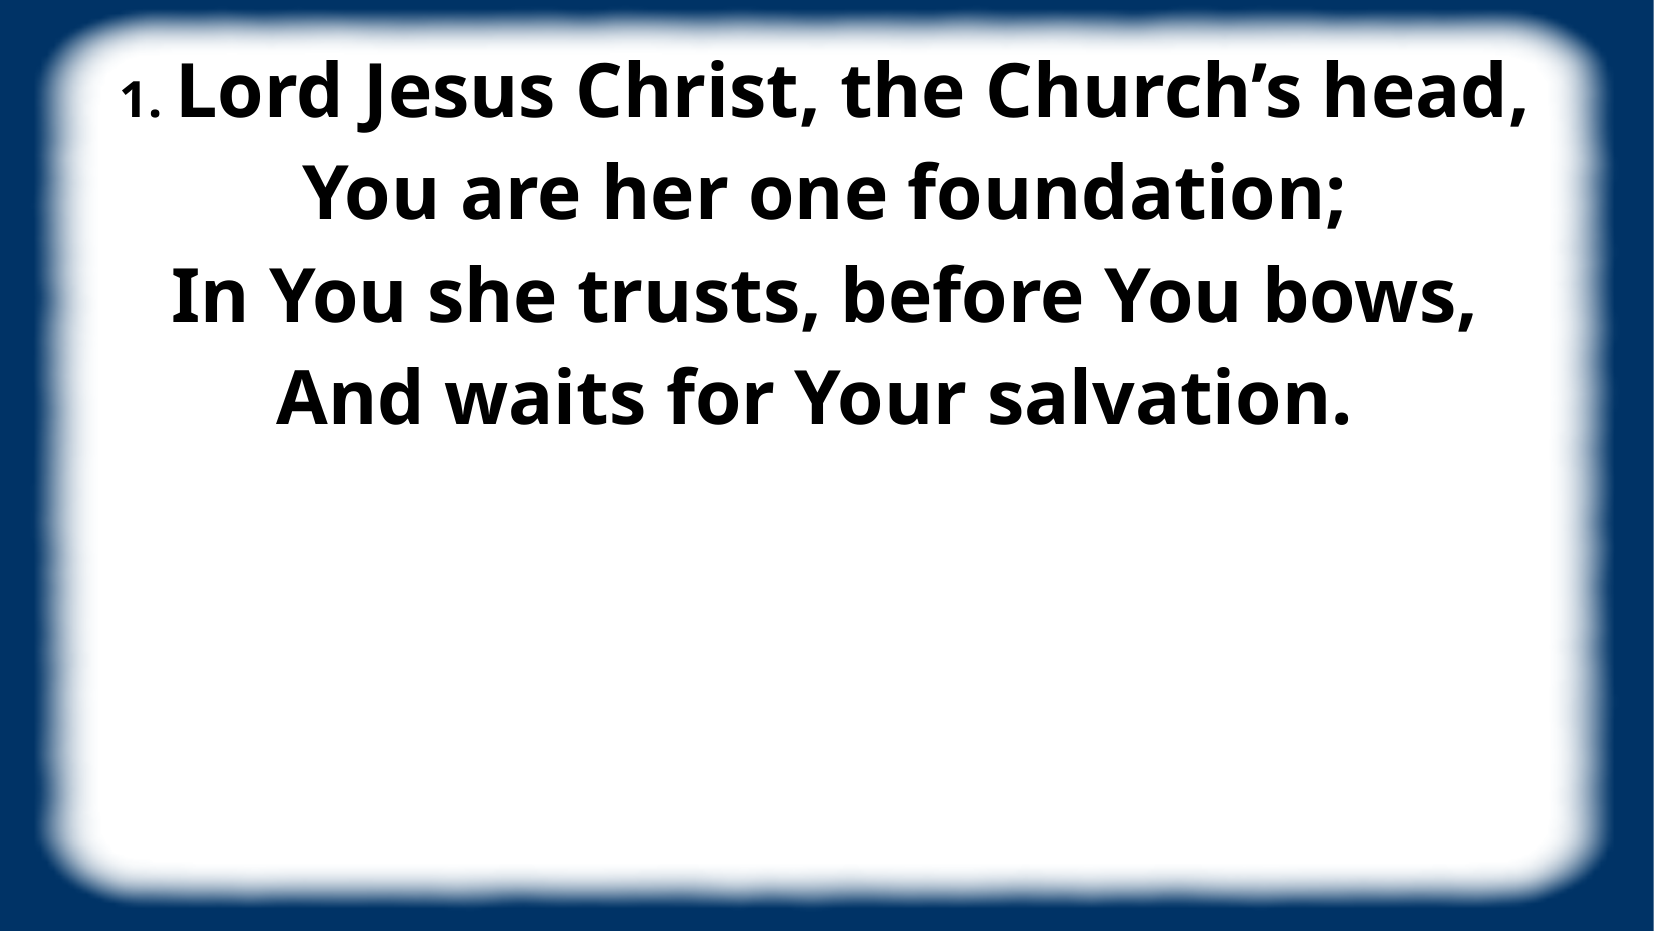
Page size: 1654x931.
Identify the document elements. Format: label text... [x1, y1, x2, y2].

text_box 1. Lord Jesus Christ, the Church’s head, You are her one foundation; In You she trusts, before You bows, And waits for Your salvation. [90, 30, 1561, 445]
picture [0, 0, 1654, 931]
